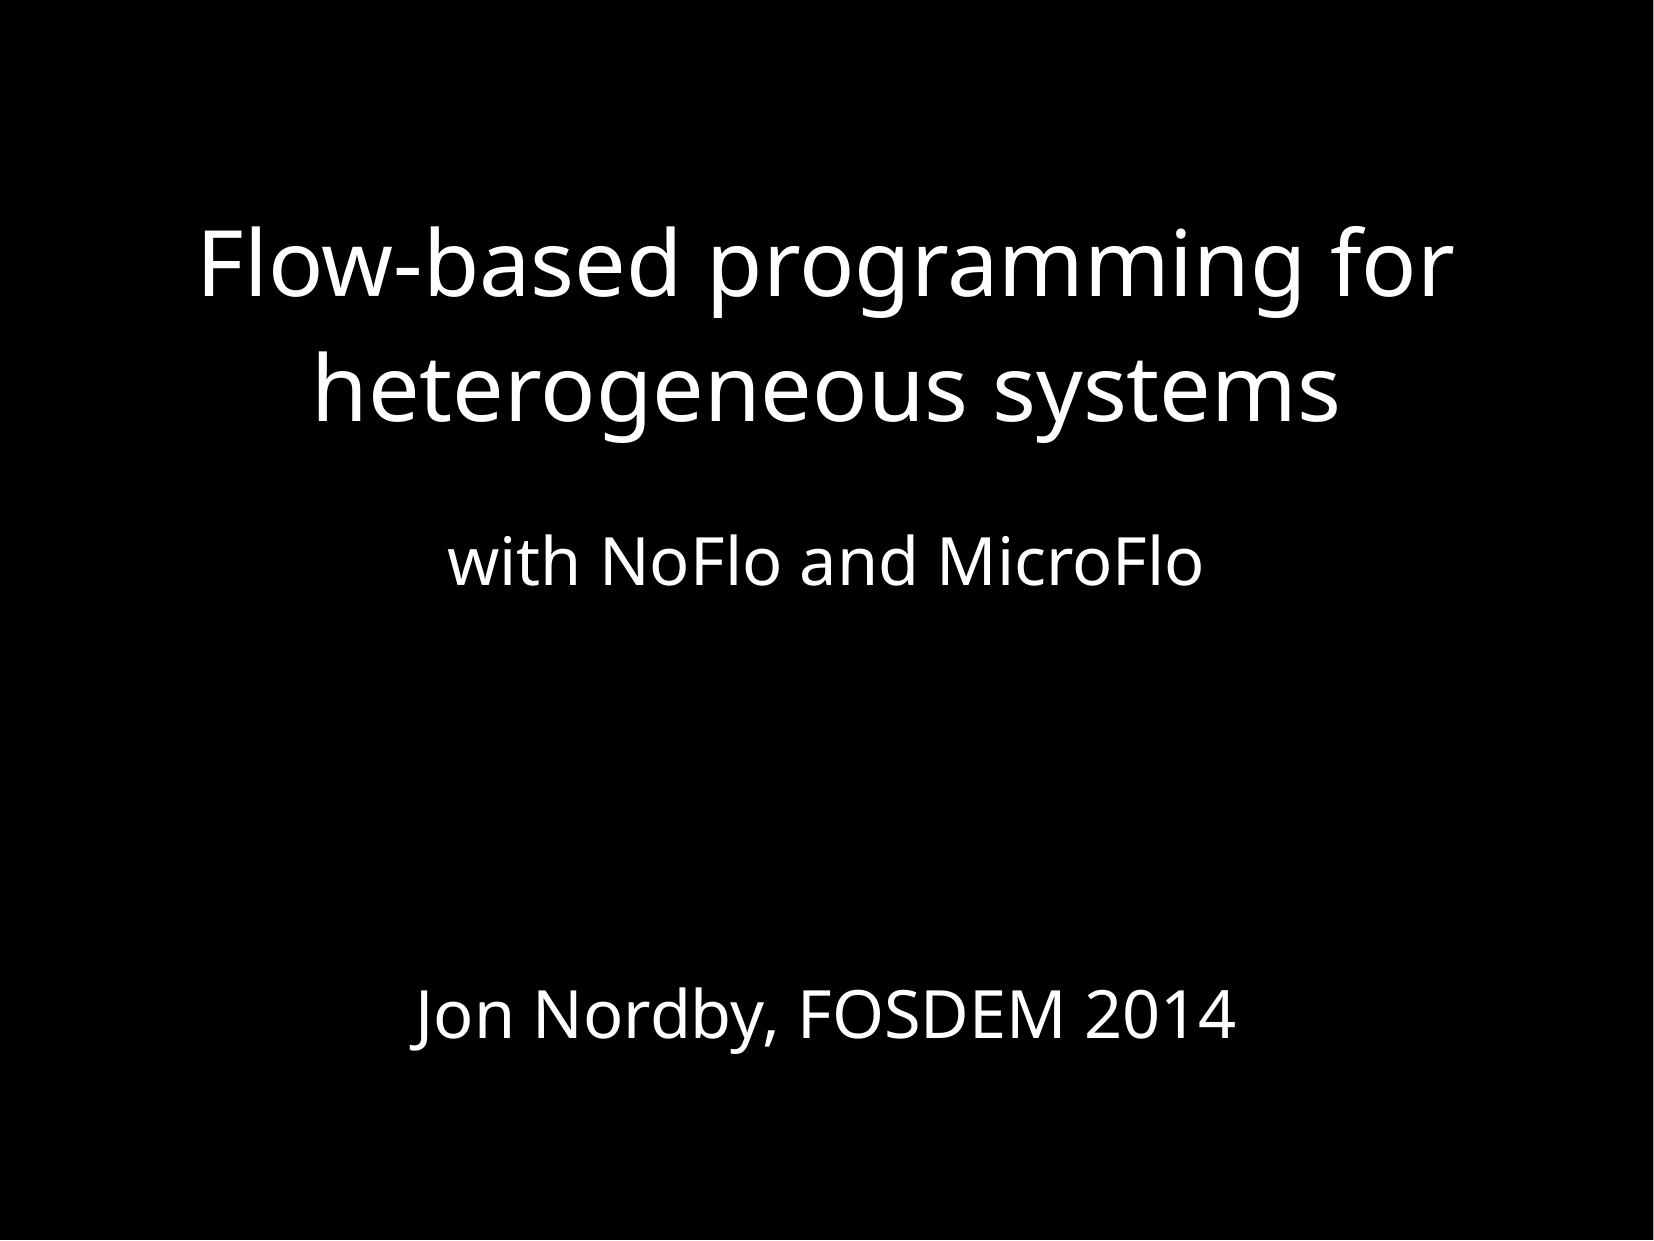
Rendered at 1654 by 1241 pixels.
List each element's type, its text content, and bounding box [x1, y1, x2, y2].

title Flow-based programming for heterogeneous systems [82, 0, 1571, 244]
subtitle with NoFlo and MicroFlo Jon Nordby, FOSDEM 2014 [82, 244, 1571, 1055]
